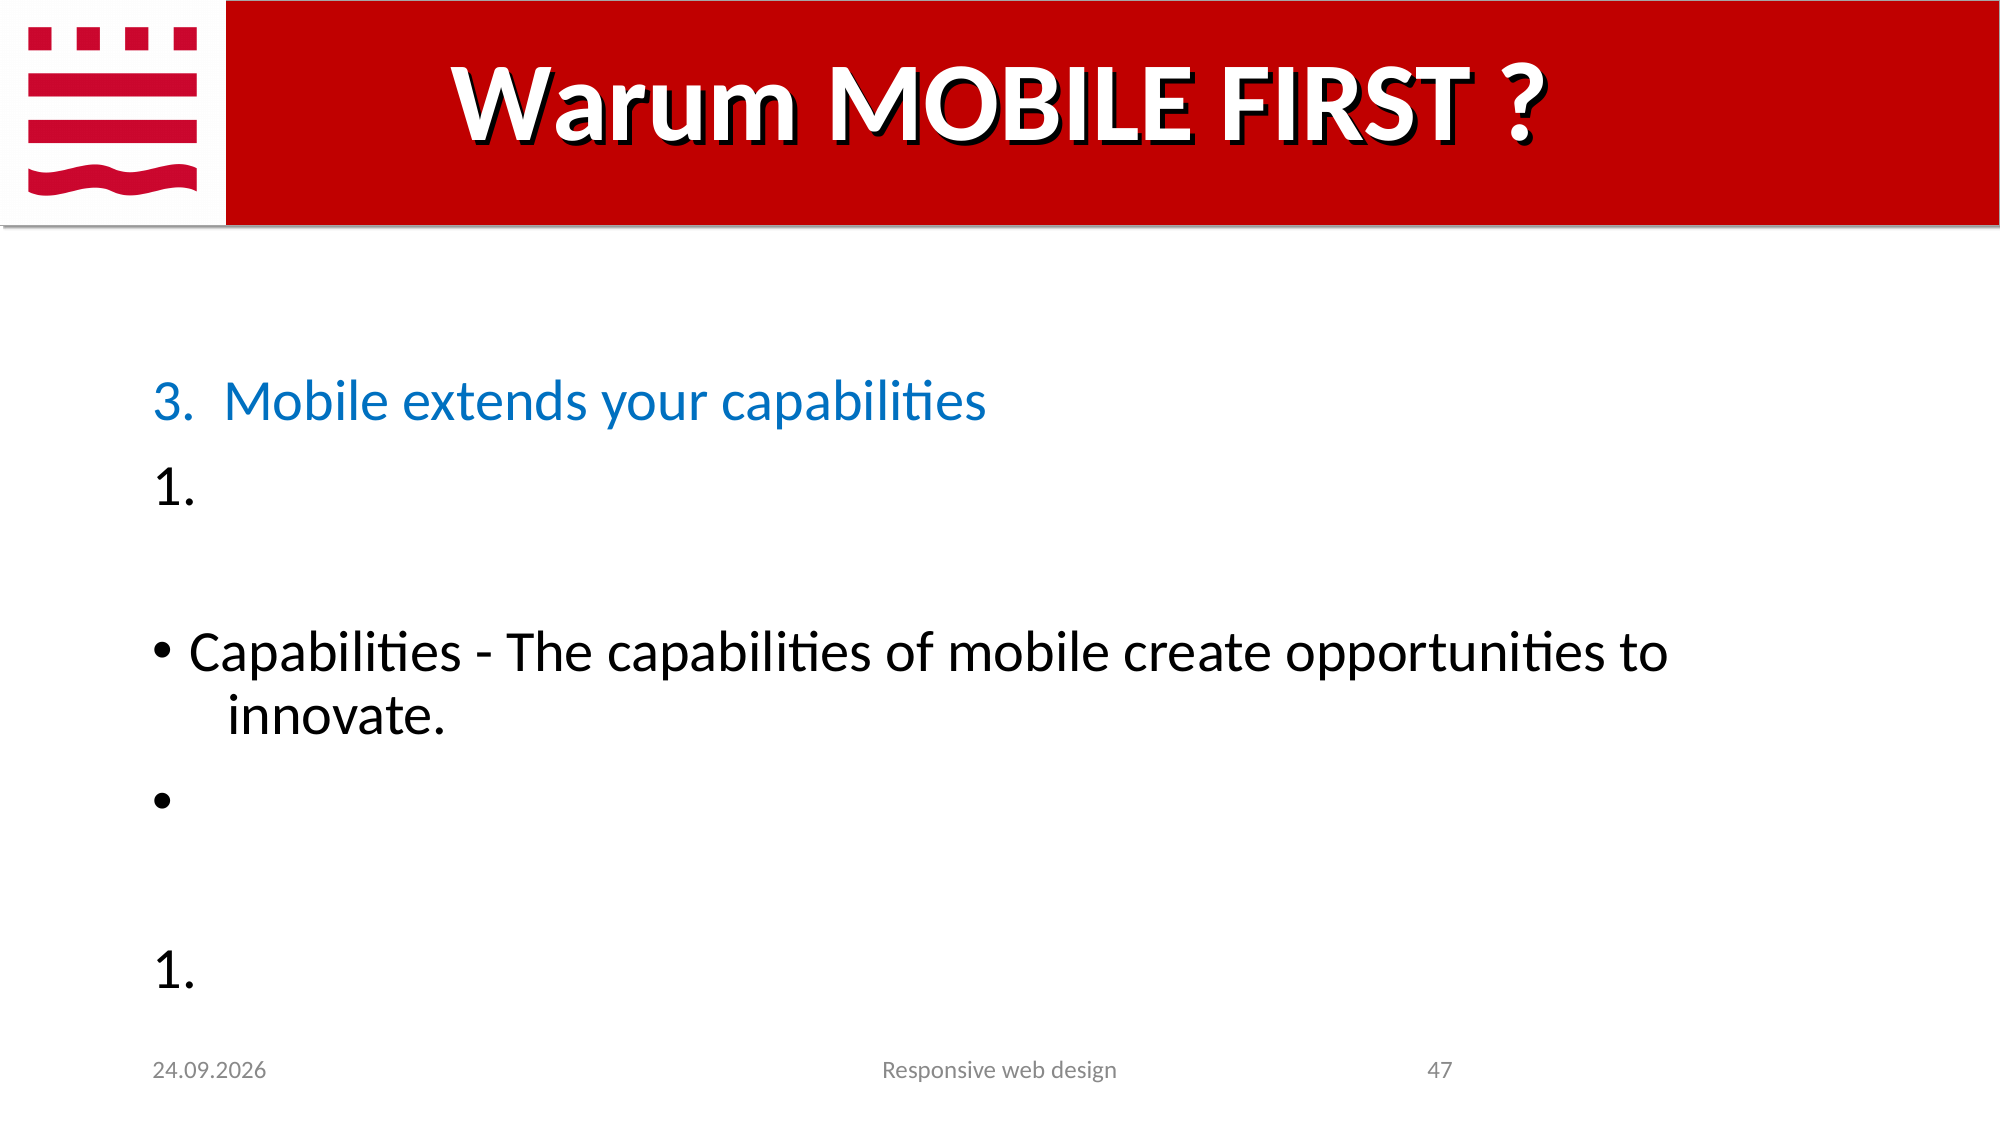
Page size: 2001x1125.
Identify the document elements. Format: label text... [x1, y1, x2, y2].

text_box Responsive web design [662, 1042, 1338, 1103]
list 3. Mobile extends your capabilities Capabilities - The capabilities of mobile create opportunities to innovate. [137, 363, 1863, 1014]
text_box Warum MOBILE FIRST ? [226, 0, 2000, 225]
picture [0, 0, 226, 225]
text_box [1412, 1042, 1863, 1103]
text_box 2017/4/30 [137, 1042, 588, 1103]
